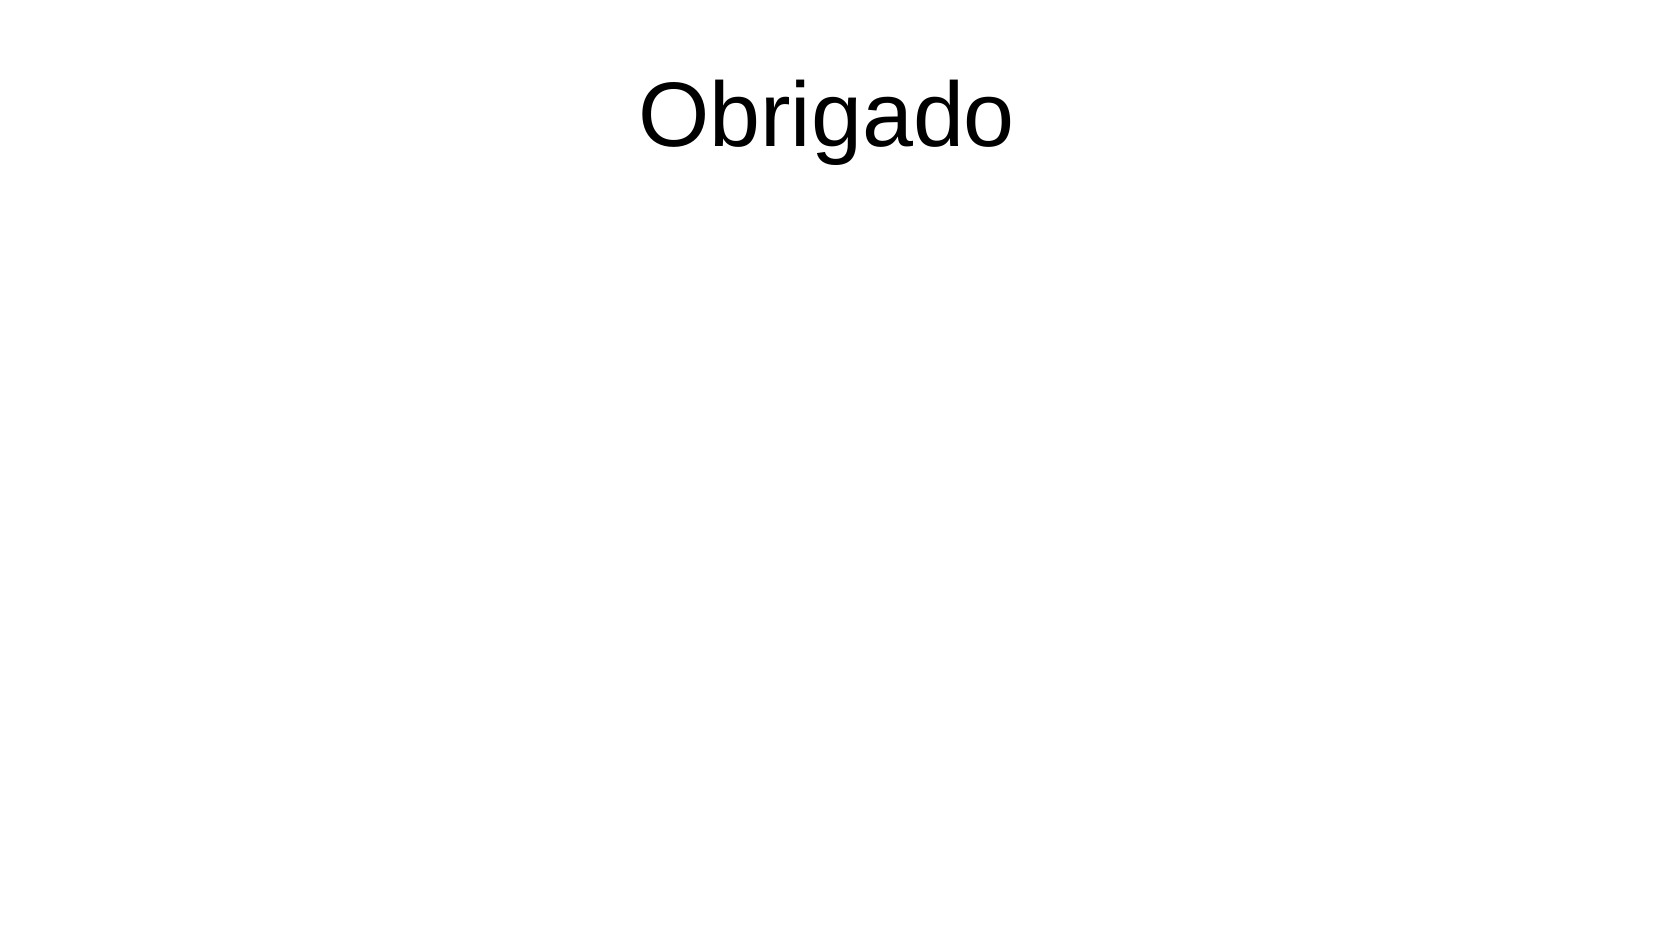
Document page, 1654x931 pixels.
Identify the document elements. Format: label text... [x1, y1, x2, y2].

title Obrigado [82, 37, 1571, 193]
